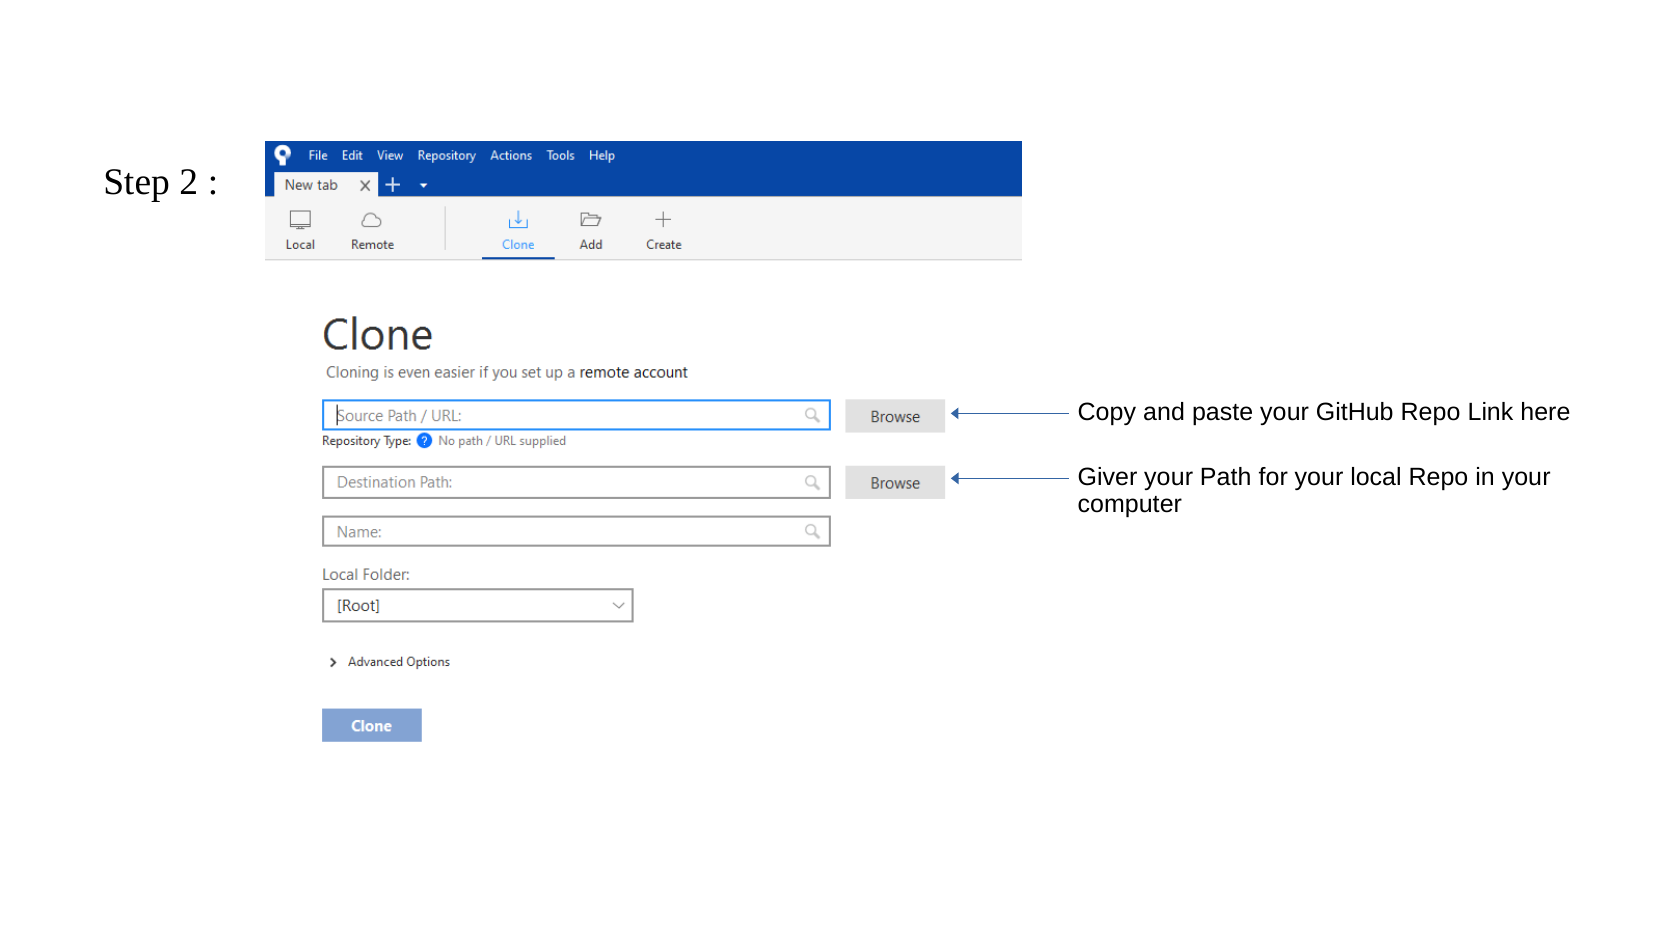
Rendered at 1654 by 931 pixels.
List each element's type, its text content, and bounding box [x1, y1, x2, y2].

picture [265, 141, 1022, 775]
text_box Giver your Path for your local Repo in your computer [1062, 454, 1625, 526]
text_box Copy and paste your GitHub Repo Link here [1062, 389, 1625, 454]
text_box Step 2 : [88, 153, 265, 213]
